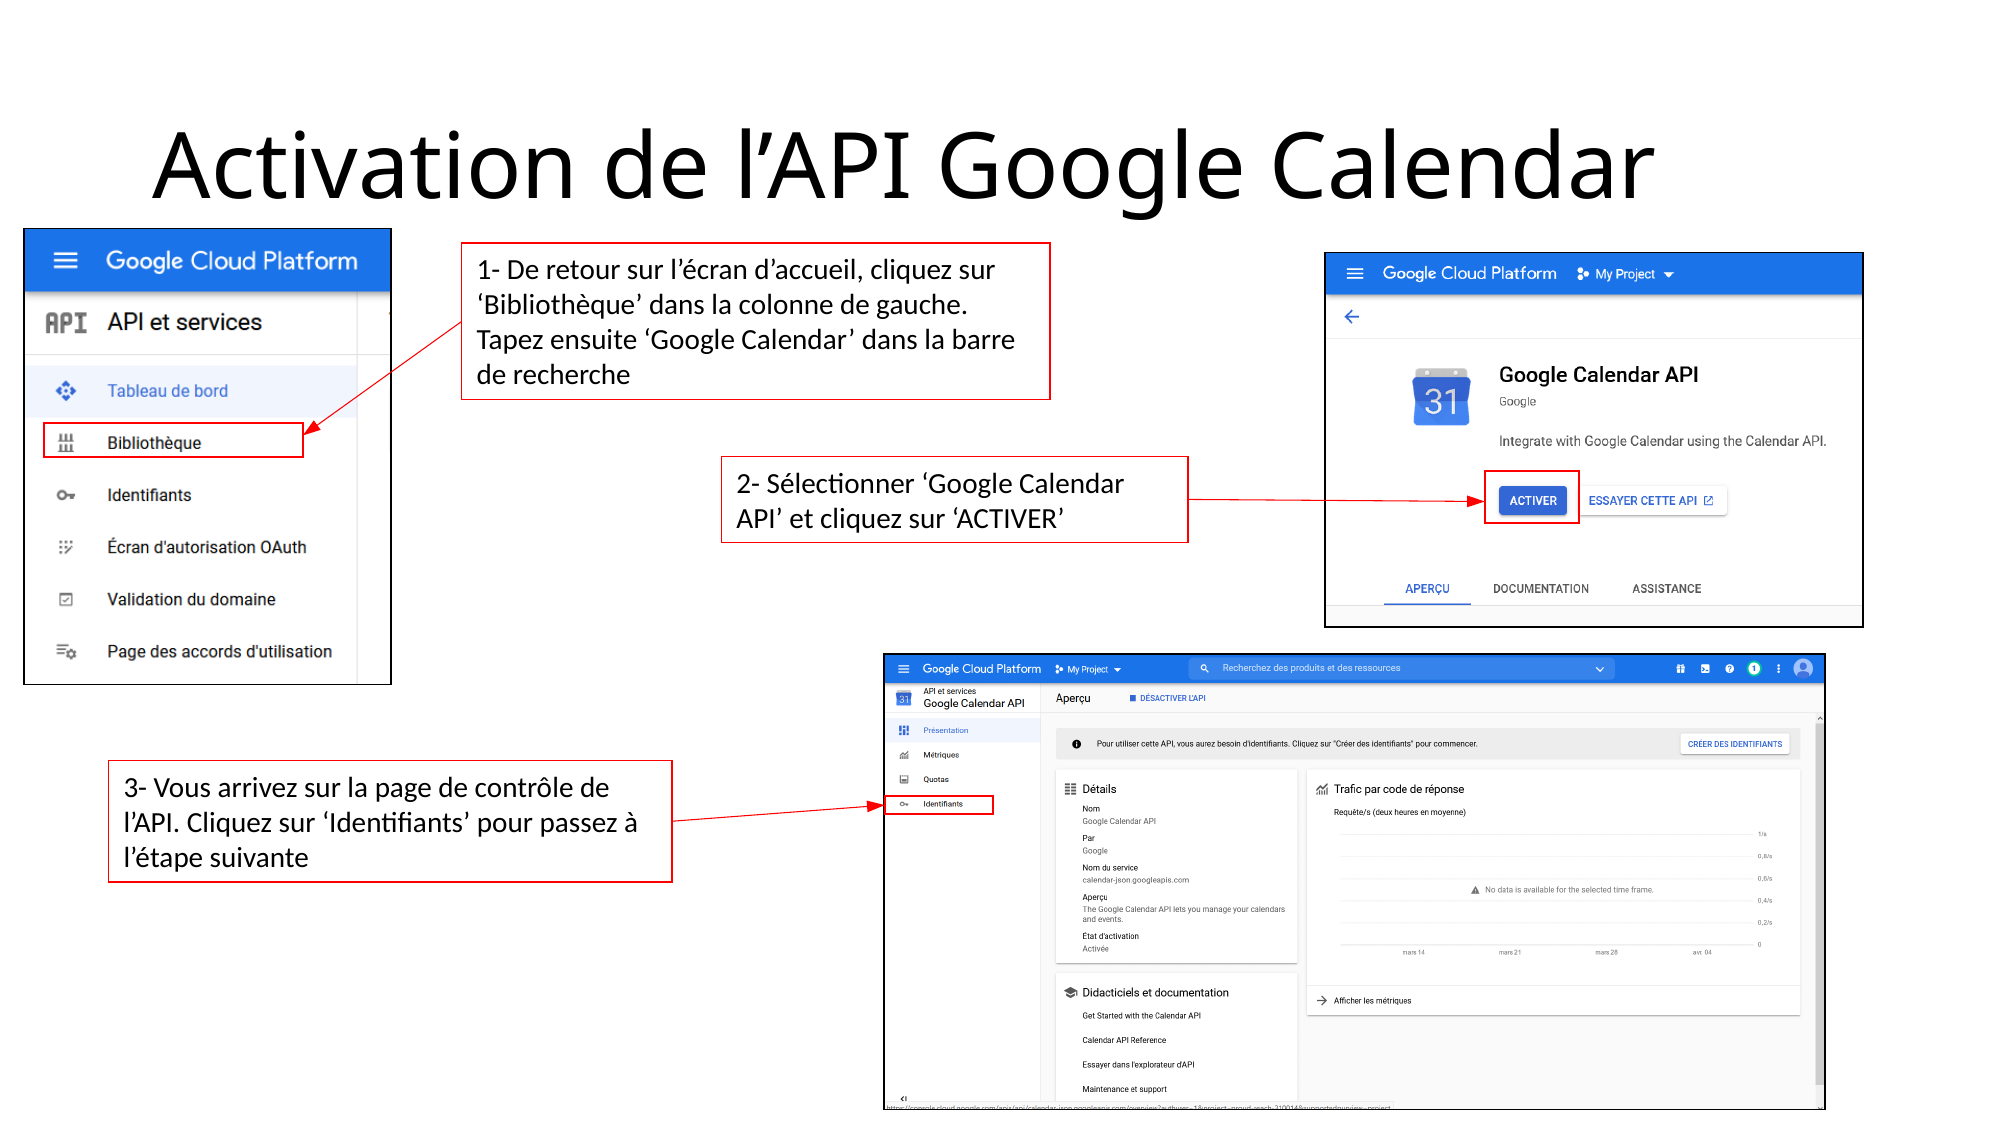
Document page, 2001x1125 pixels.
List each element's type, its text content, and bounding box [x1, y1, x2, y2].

text_box 2- Sélectionner ‘Google Calendar API’ et cliquez sur ‘ACTIVER’ [721, 456, 1189, 543]
picture [886, 797, 992, 813]
picture [1326, 253, 1863, 626]
title Activation de l’API Google Calendar [137, 59, 1863, 278]
picture [1486, 472, 1578, 522]
text_box 3- Vous arrivez sur la page de contrôle de l’API. Cliquez sur ‘Identifiants’ pour passez à l’étape suivante [108, 760, 673, 882]
picture [45, 424, 302, 456]
text_box 1- De retour sur l’écran d’accueil, cliquez sur ‘Bibliothèque’ dans la colonne de gauche. Tapez ensuite ‘Google Calendar’ dans la barre de recherche [461, 243, 1051, 400]
picture [884, 654, 1825, 1109]
picture [24, 229, 391, 684]
